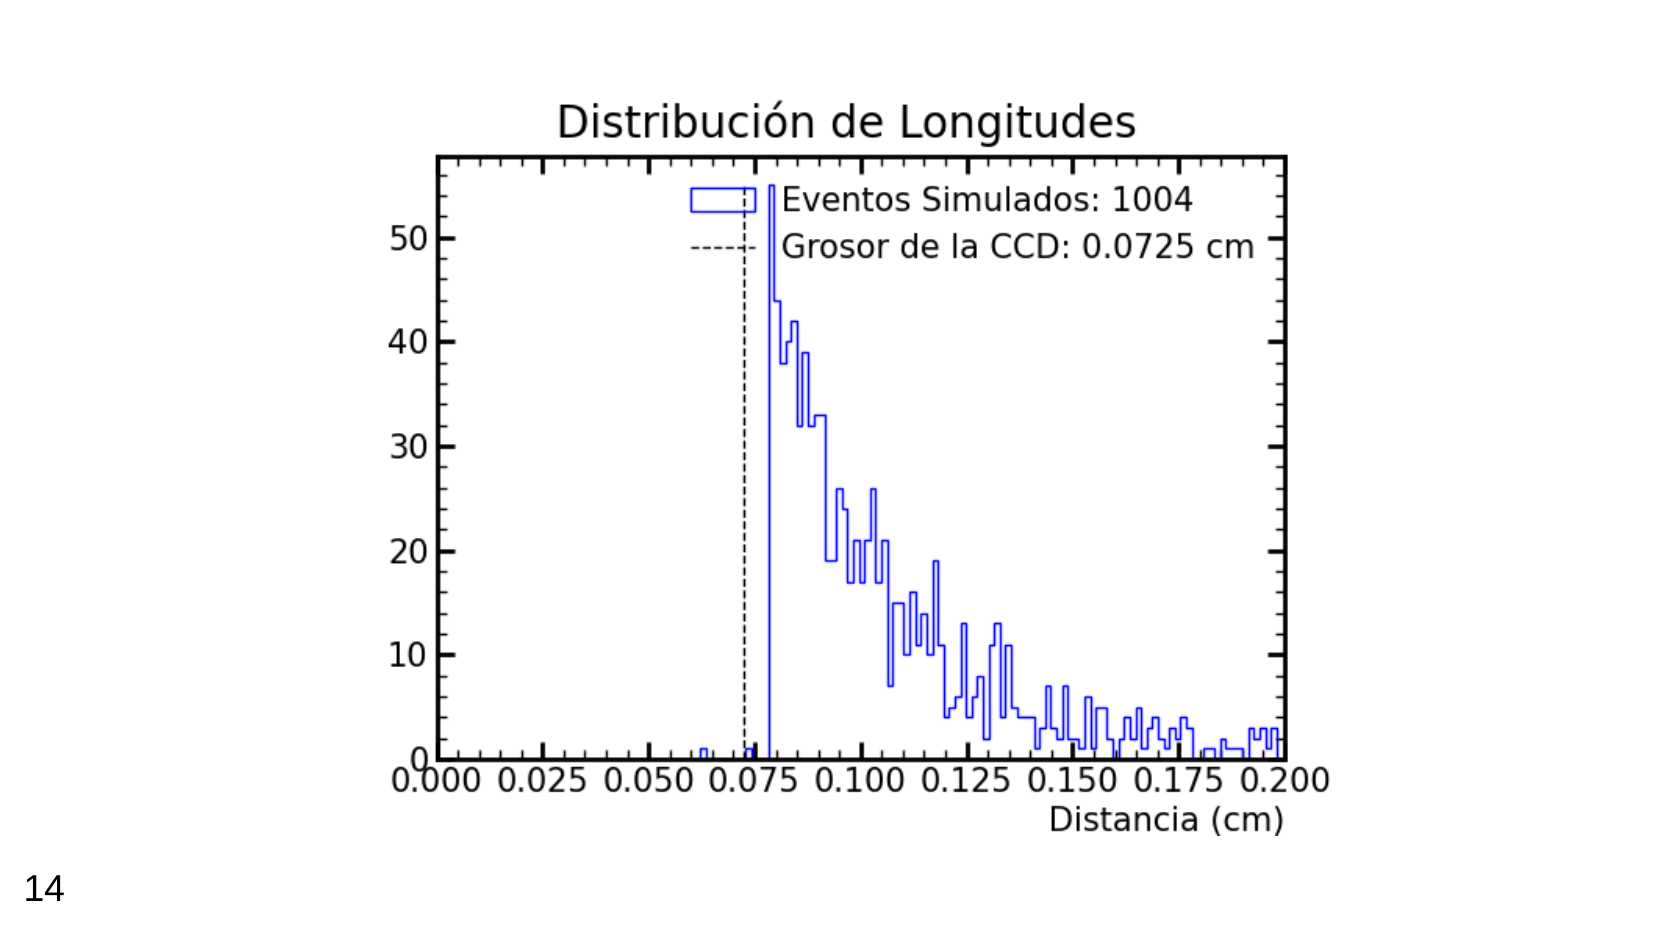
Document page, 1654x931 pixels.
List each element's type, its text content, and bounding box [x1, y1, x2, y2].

text_box <number> [8, 860, 638, 931]
picture [375, 94, 1338, 836]
